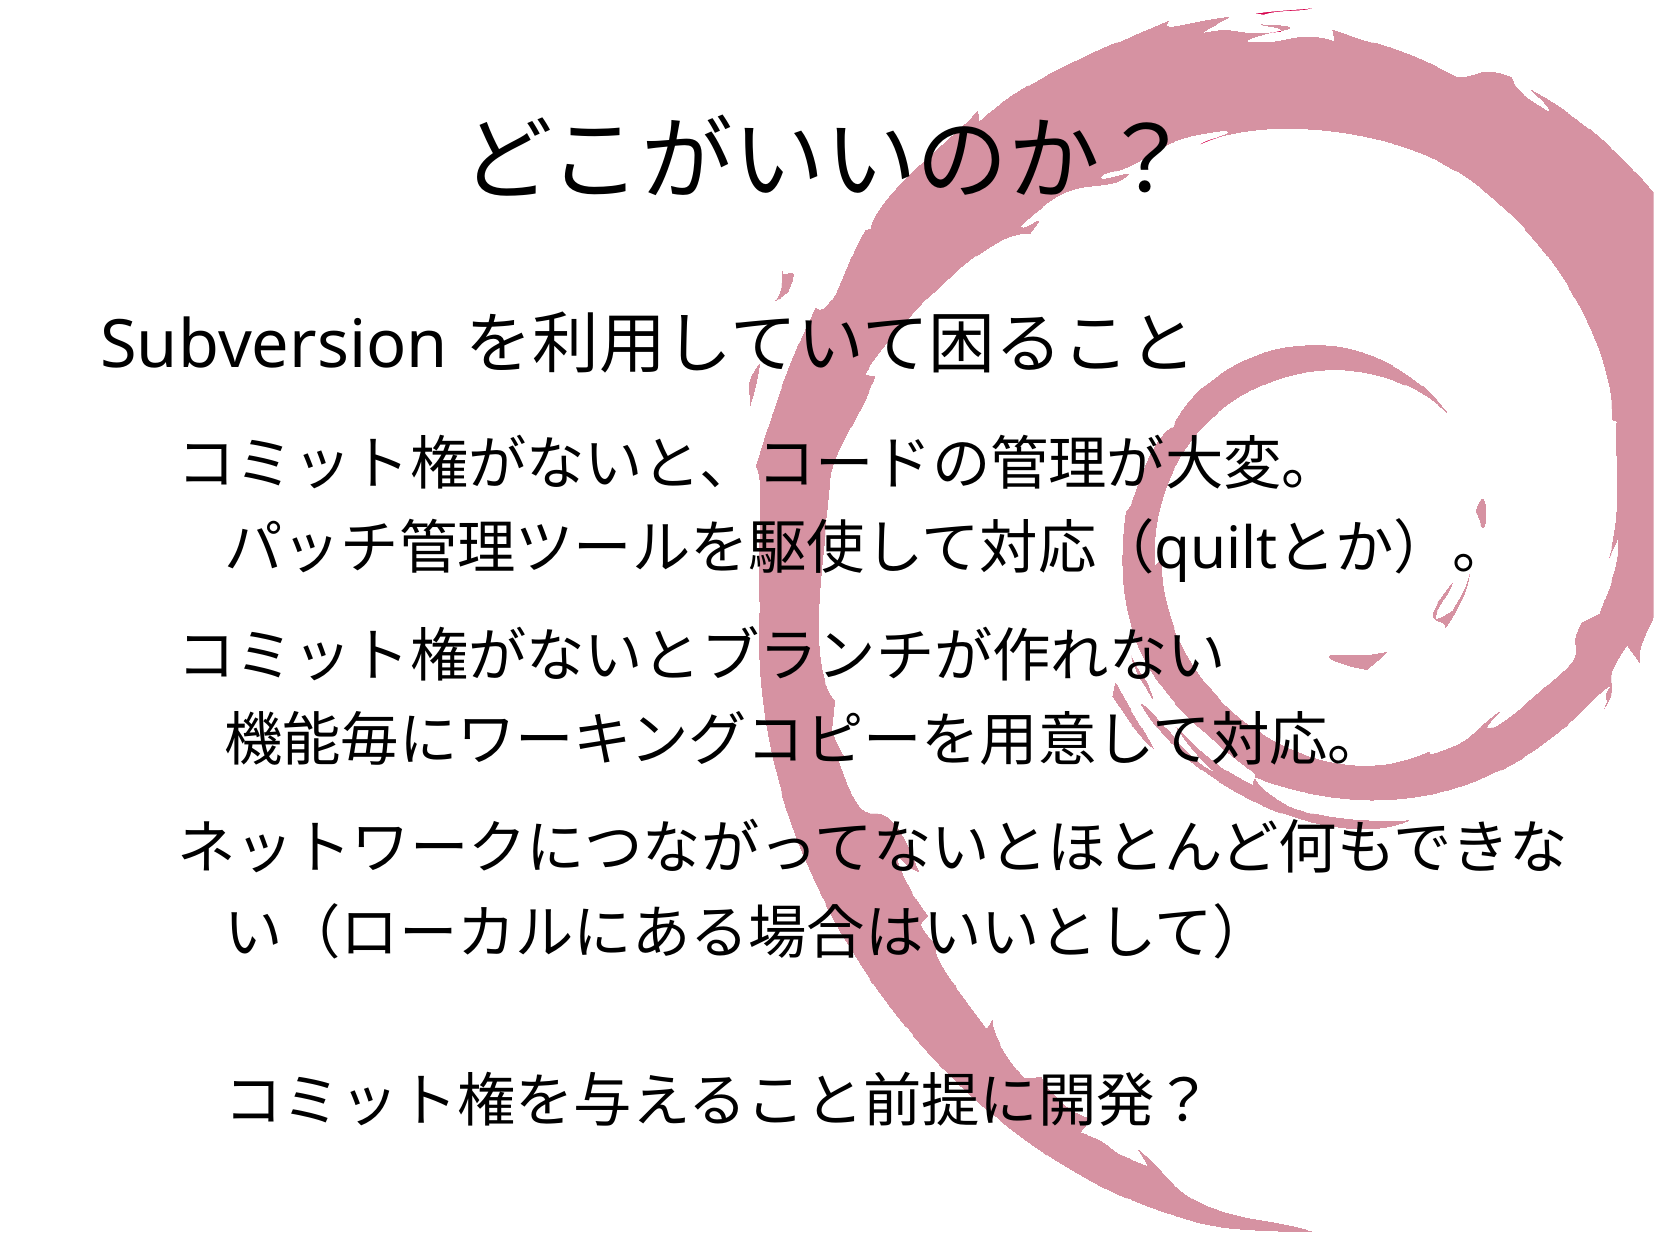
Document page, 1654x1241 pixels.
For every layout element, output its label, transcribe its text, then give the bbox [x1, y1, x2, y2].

list Subversion を利用していて困ること コミット権がないと、コードの管理が大変。 パッチ管理ツールを駆使して対応（quiltとか）。 コミット権がないとブランチが作れない 機能毎にワーキングコピーを用意して対応。 ネットワークにつながってないとほとんど何もできない（ローカルにある場合はいいとして） コミット権を与えること前提に開発？ [82, 290, 1571, 1109]
picture [738, 0, 1654, 1241]
title どこがいいのか？ [82, 49, 1571, 257]
picture [949, 1109, 957, 1119]
